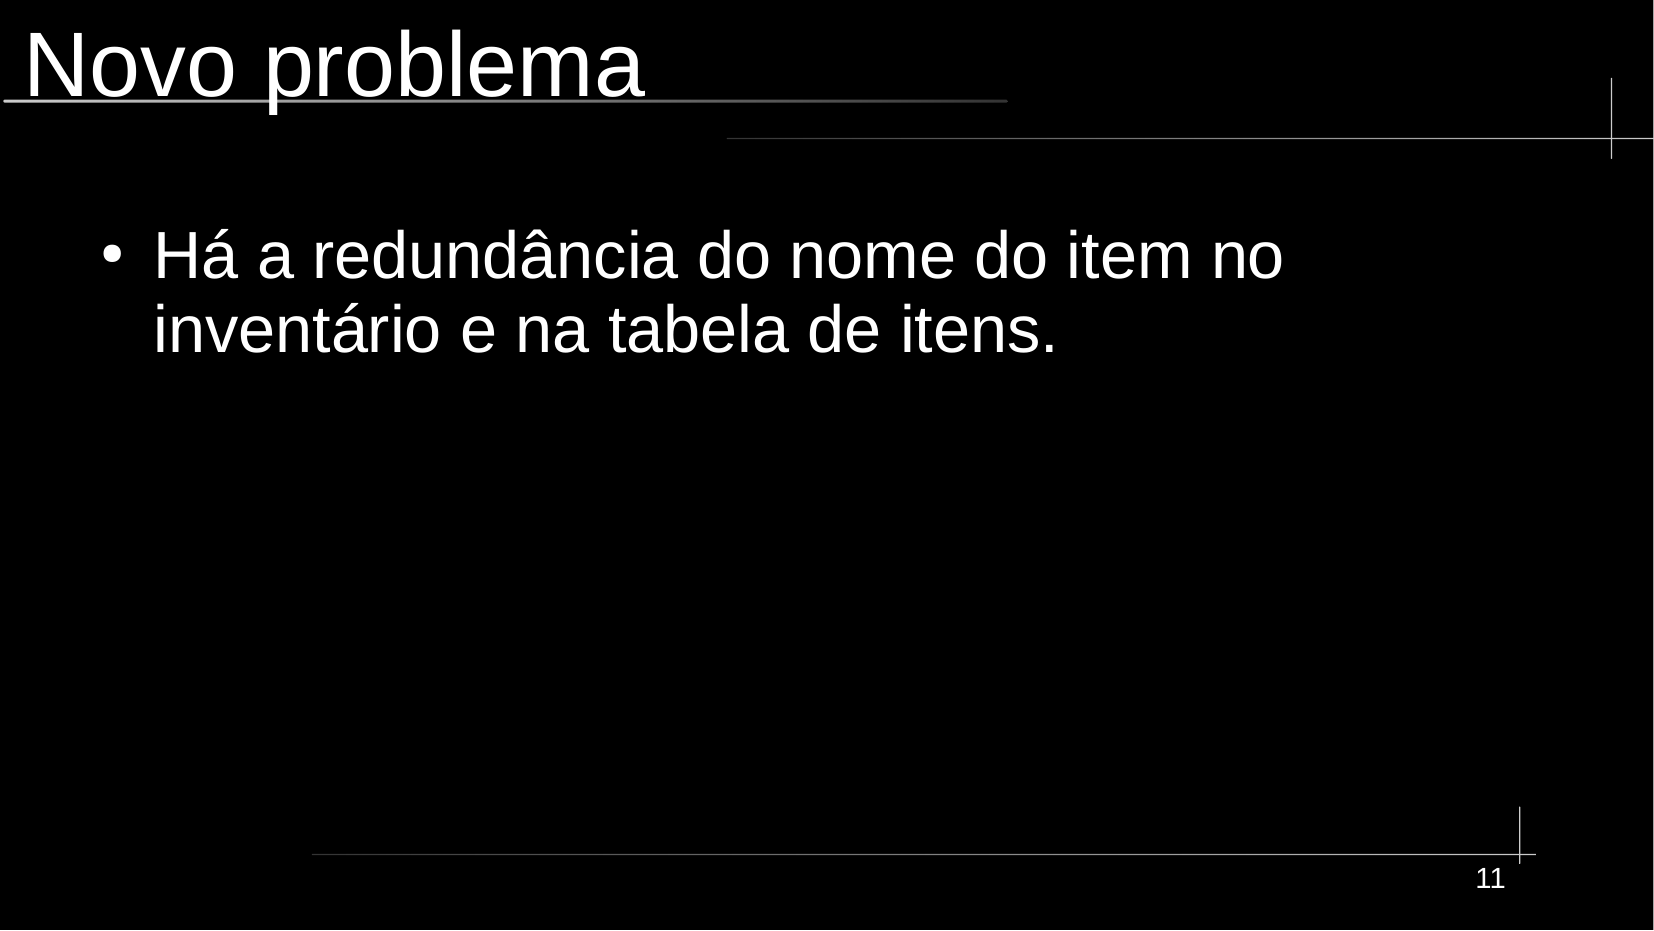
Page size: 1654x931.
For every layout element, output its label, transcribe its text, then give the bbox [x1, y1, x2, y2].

title Novo problema [23, 11, 1589, 119]
list Há a redundância do nome do item no inventário e na tabela de itens. [82, 217, 1571, 758]
